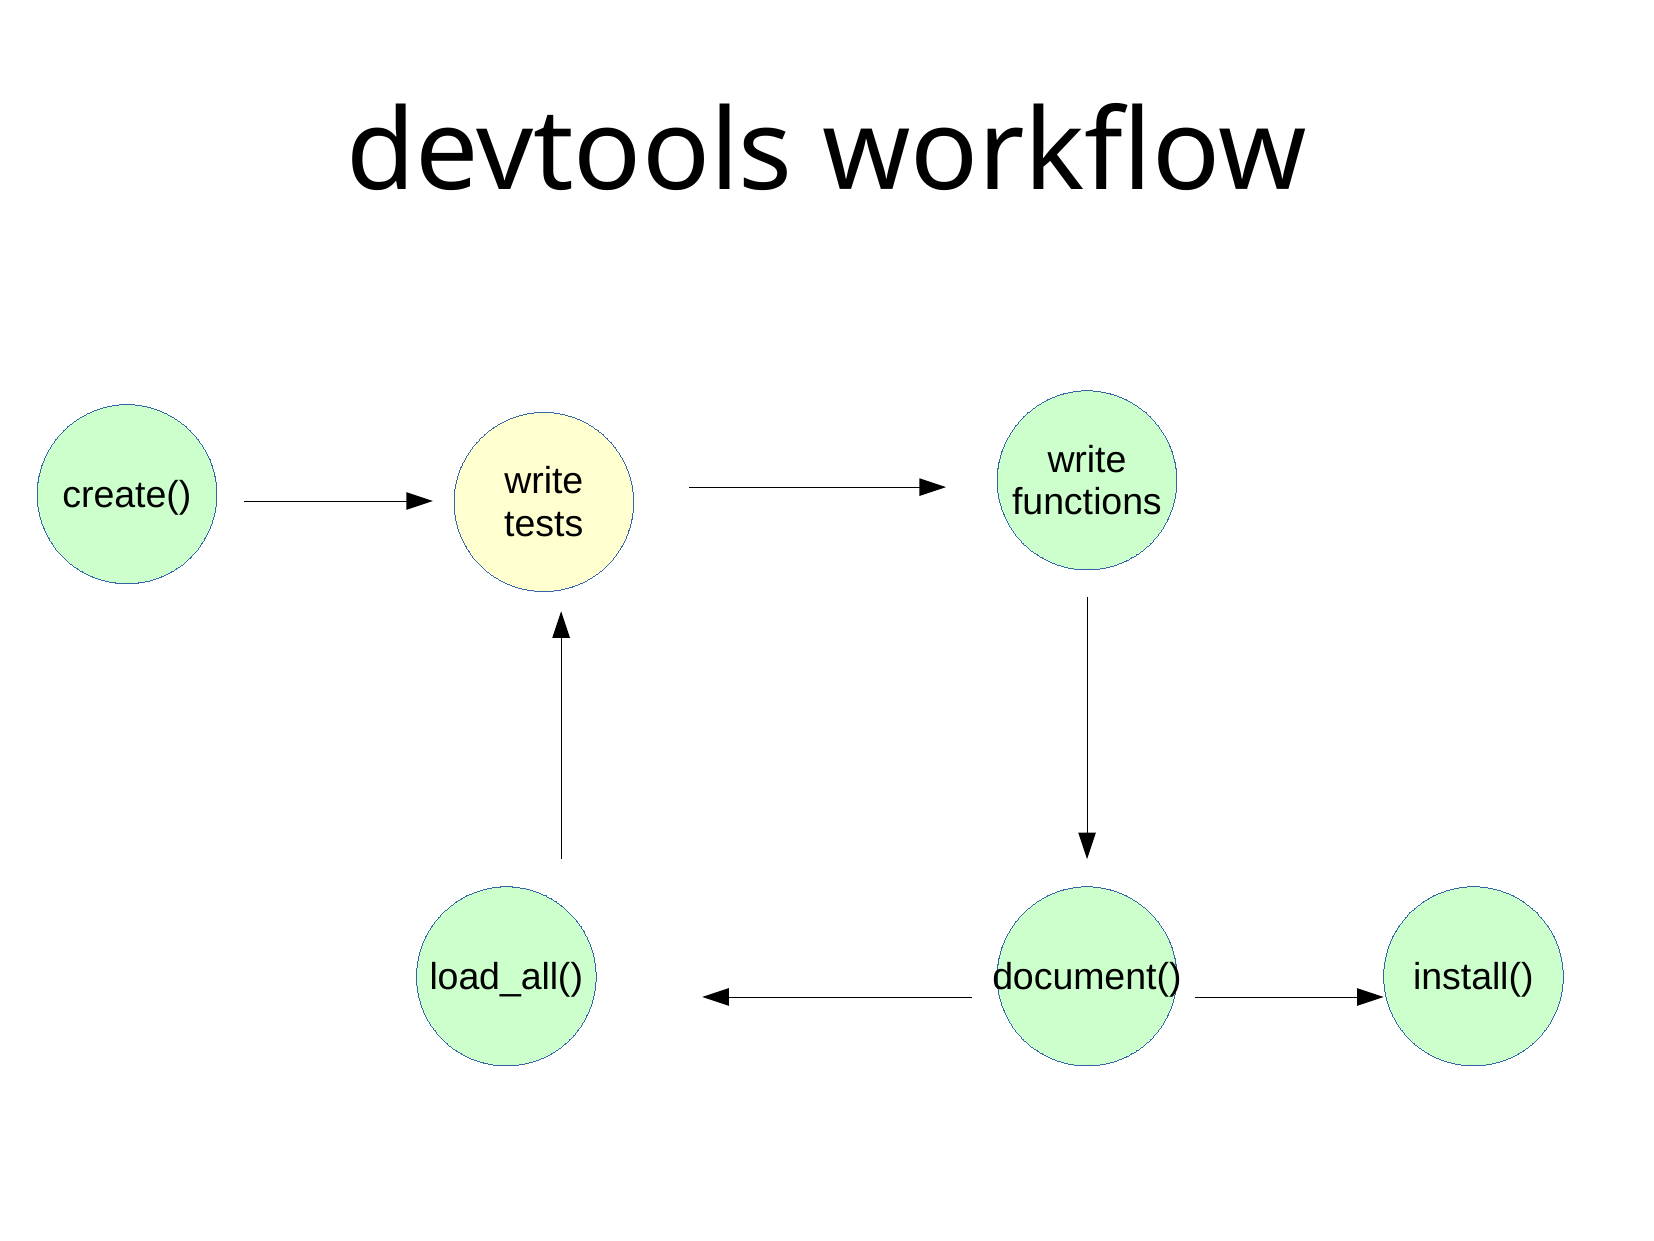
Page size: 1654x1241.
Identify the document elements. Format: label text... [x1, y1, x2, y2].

text_box document() [997, 886, 1177, 1066]
text_box install() [1383, 886, 1564, 1066]
title devtools workflow [82, 49, 1571, 257]
text_box create() [37, 404, 217, 584]
text_box write functions [997, 390, 1177, 570]
text_box load_all() [416, 886, 597, 1066]
text_box write tests [454, 412, 634, 592]
